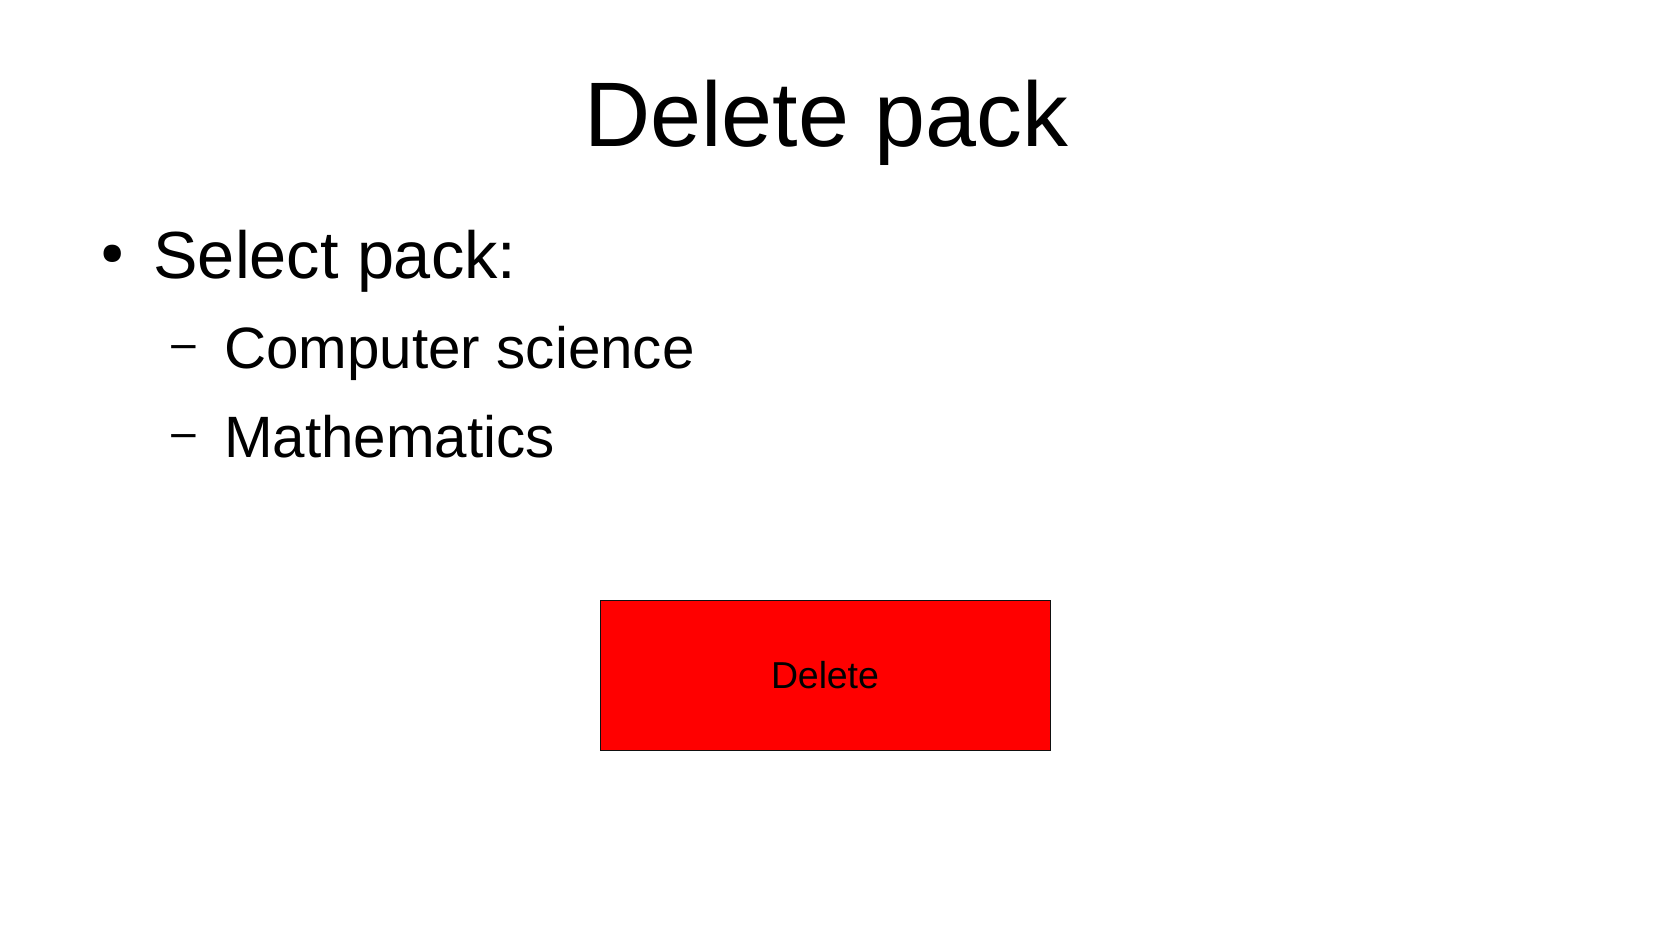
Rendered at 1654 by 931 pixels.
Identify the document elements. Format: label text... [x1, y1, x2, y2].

title Delete pack [82, 37, 1571, 193]
text_box Delete [600, 600, 1051, 751]
list Select pack: Computer science Mathematics [82, 217, 1571, 758]
